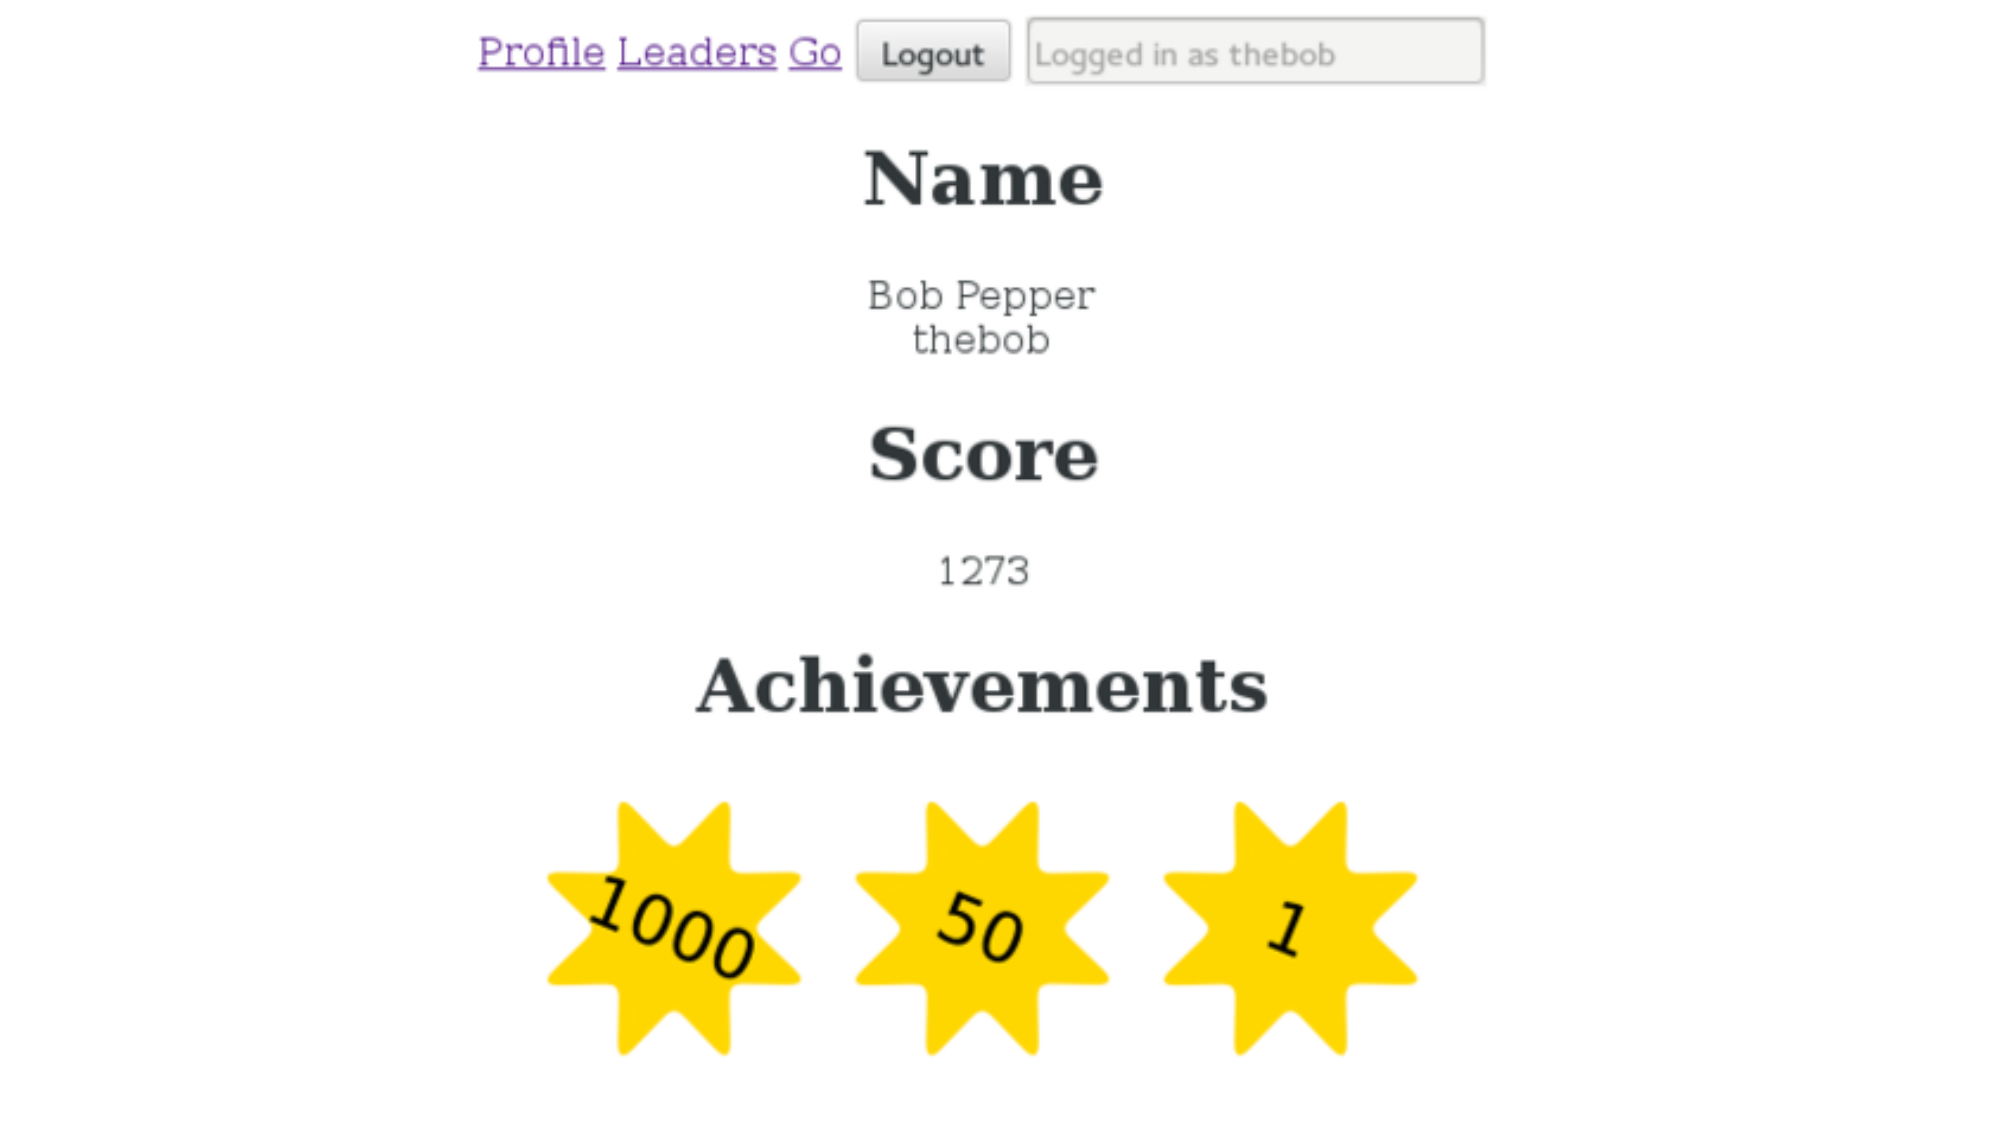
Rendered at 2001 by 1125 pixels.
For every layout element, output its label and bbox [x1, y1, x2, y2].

picture [129, 0, 1837, 1111]
